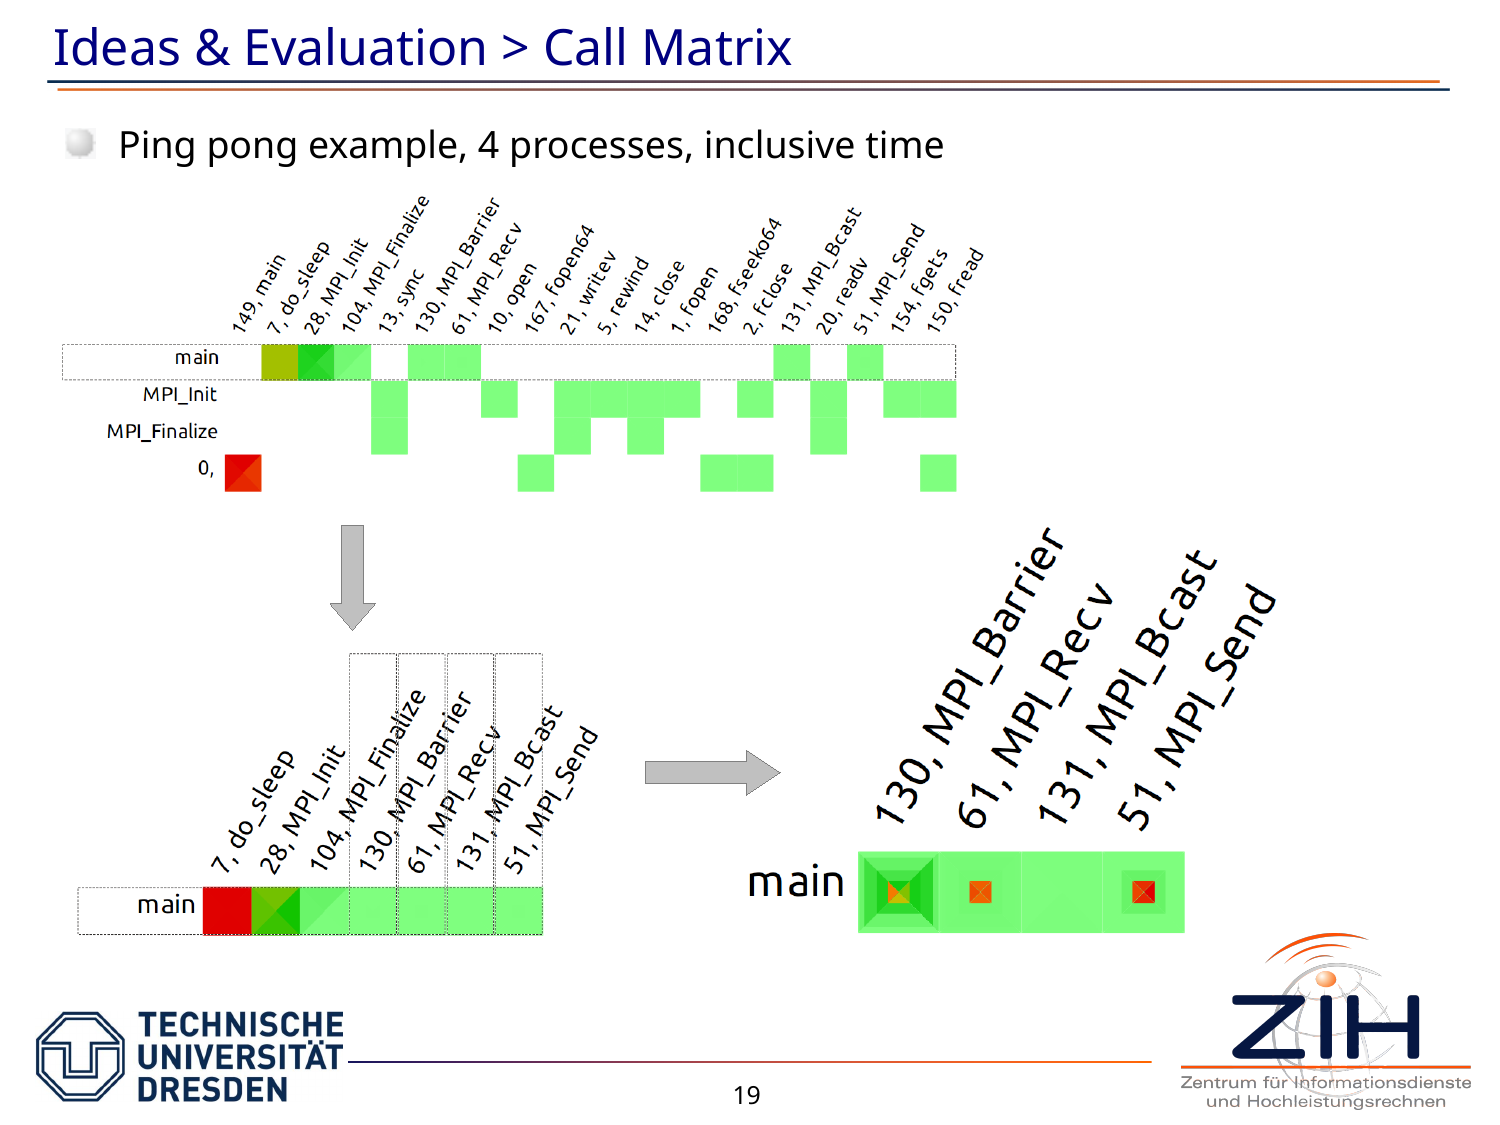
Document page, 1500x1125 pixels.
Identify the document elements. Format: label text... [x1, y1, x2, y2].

title Ideas & Evaluation > Call Matrix [53, 12, 1453, 81]
text_box [330, 525, 376, 631]
picture [35, 1011, 343, 1102]
list Ping pong example, 4 processes, inclusive time [29, 118, 1418, 771]
picture [75, 651, 600, 937]
text_box [645, 750, 781, 796]
picture [647, 524, 1471, 1110]
picture [60, 192, 986, 496]
picture [47, 80, 1450, 91]
